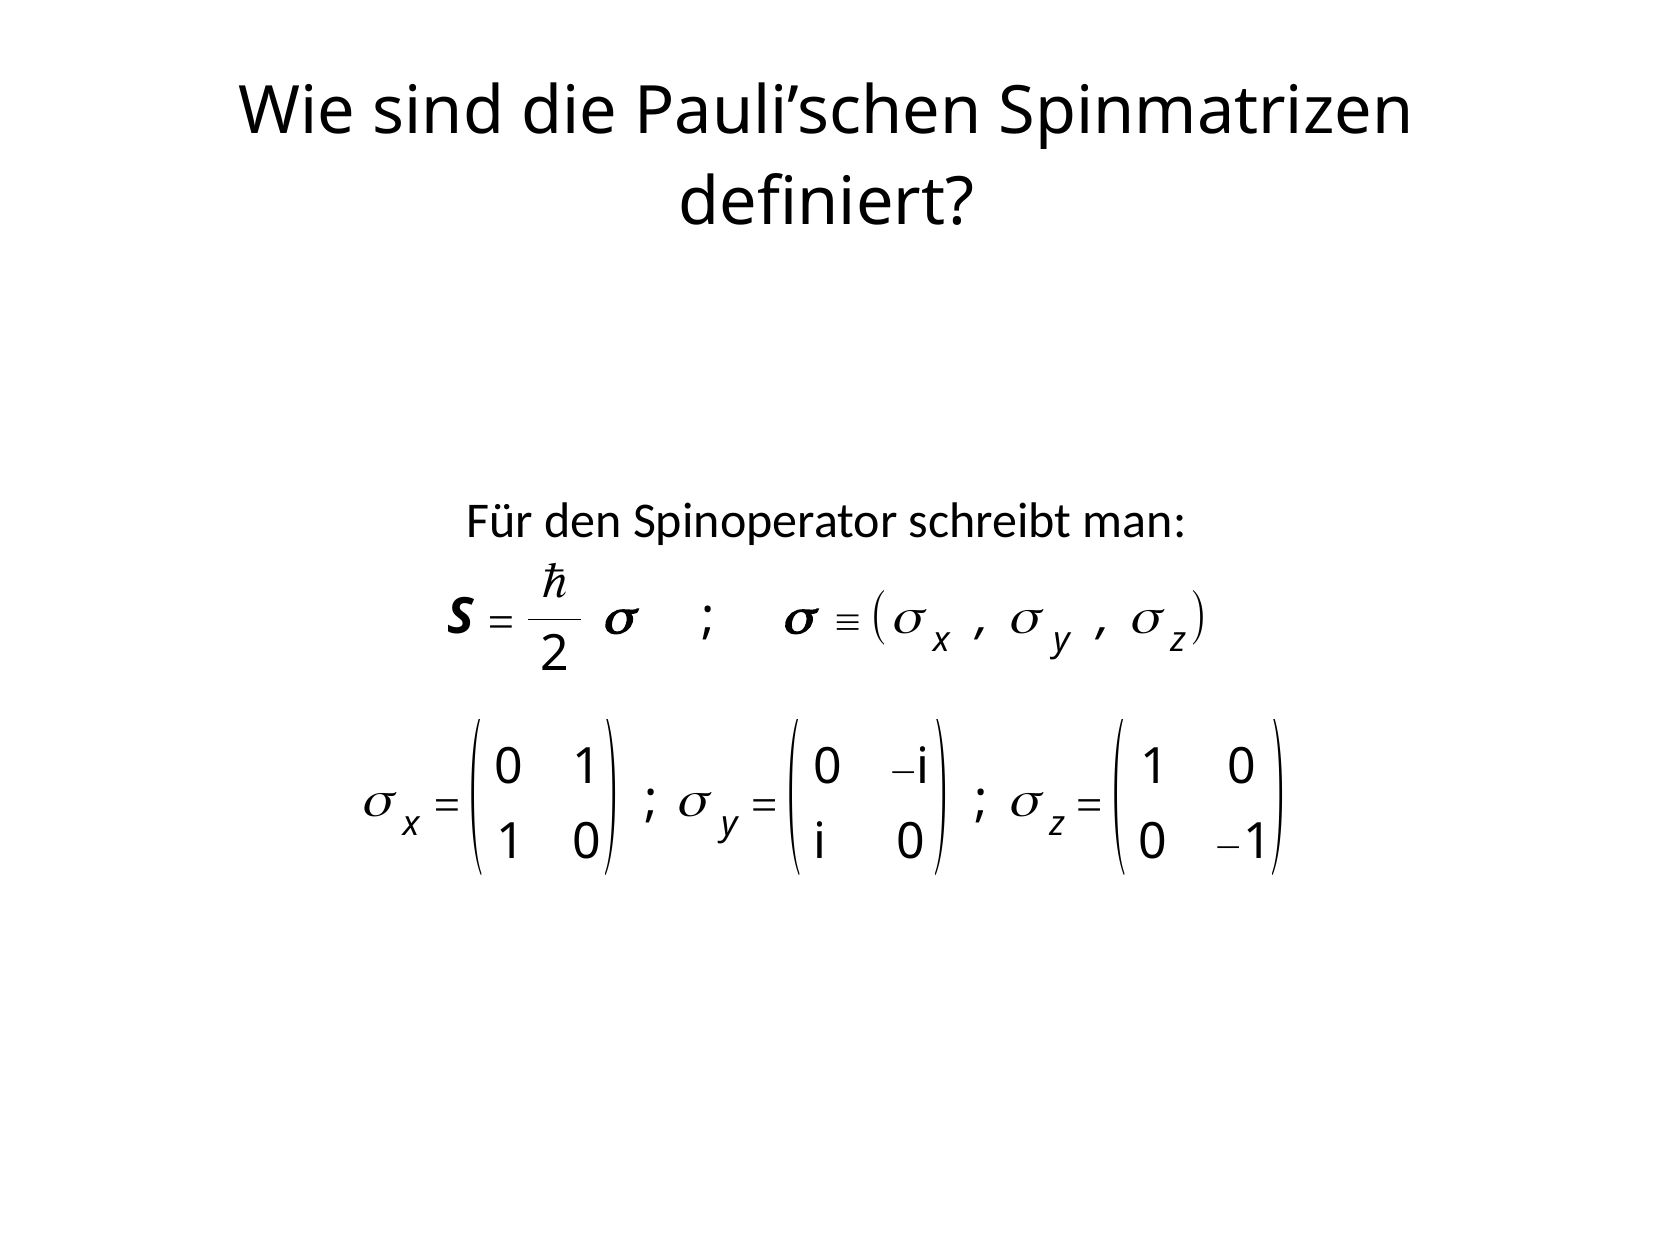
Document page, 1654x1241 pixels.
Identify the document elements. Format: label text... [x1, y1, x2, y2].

title Wie sind die Pauli’schen Spinmatrizen definiert? [82, 49, 1571, 257]
chart [439, 556, 1215, 684]
chart [353, 719, 1300, 875]
subtitle Für den Spinoperator schreibt man: [82, 290, 1571, 1010]
